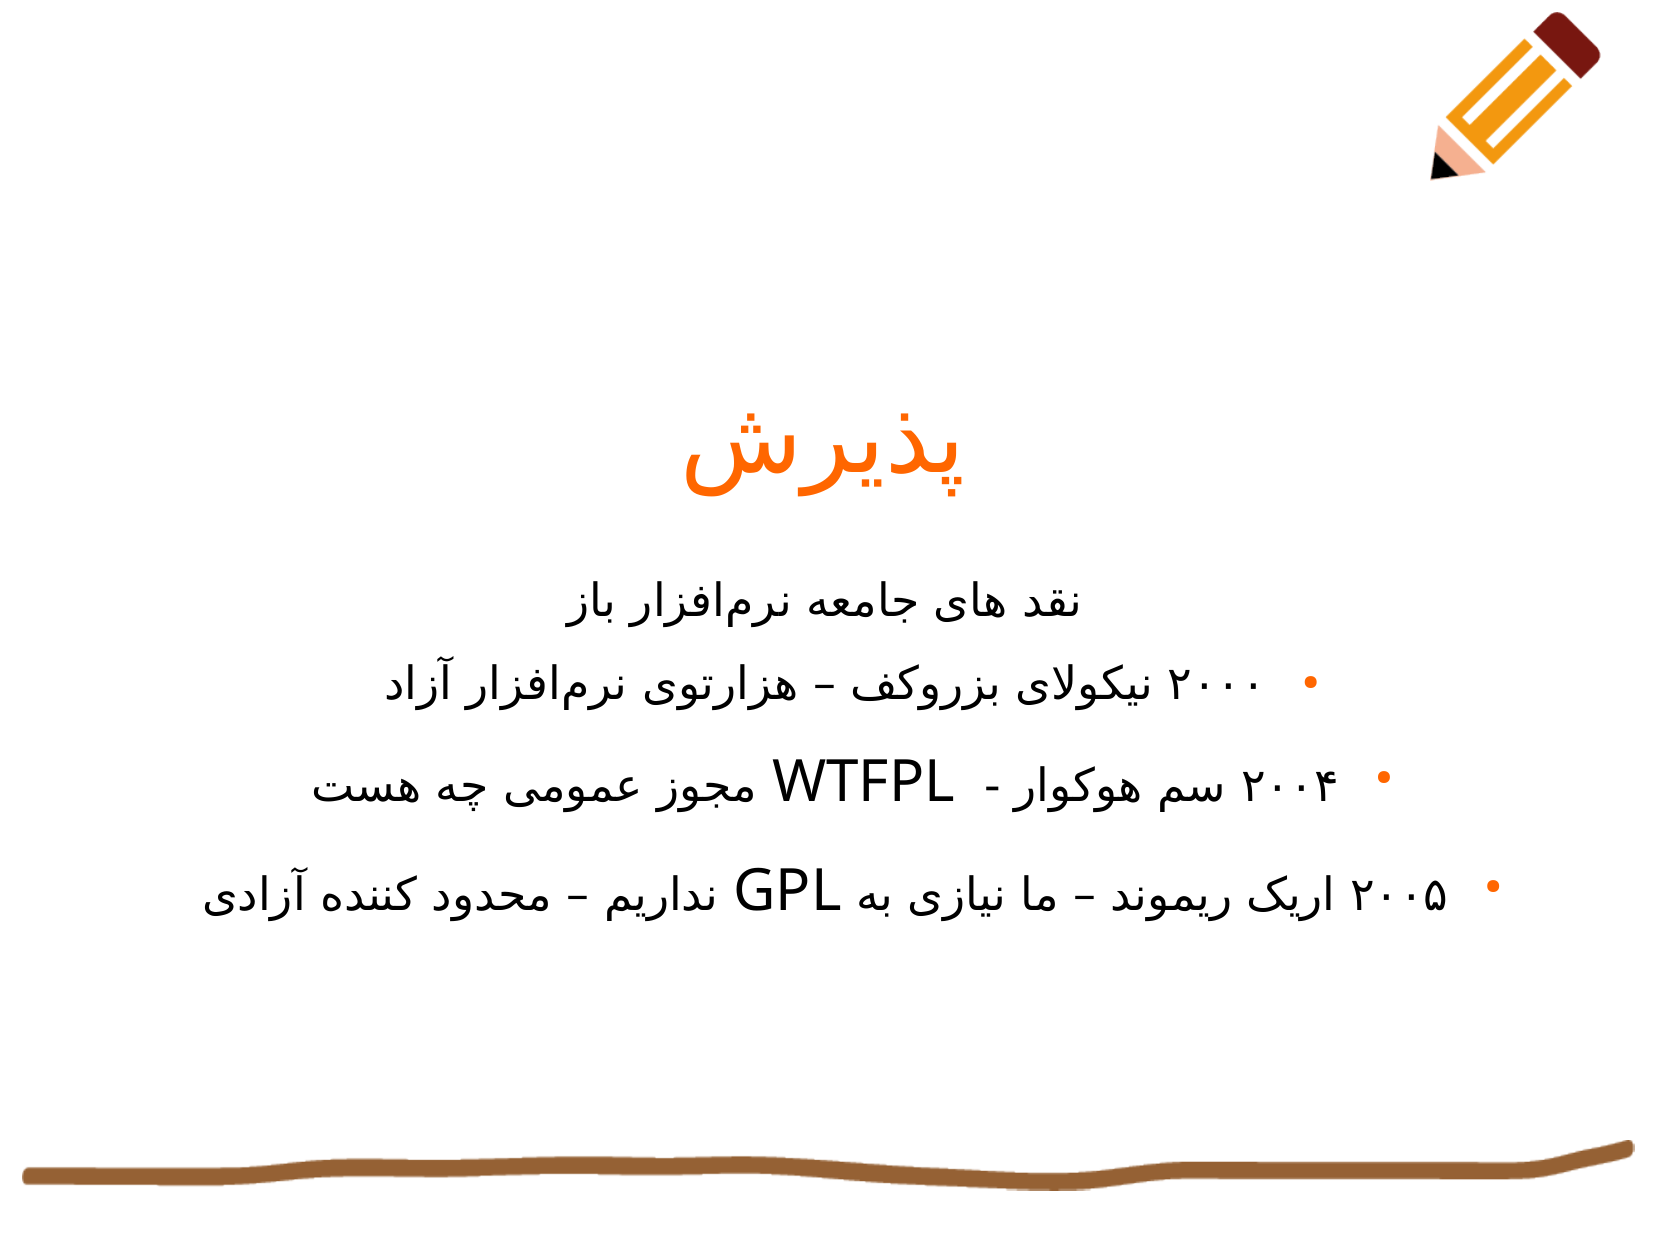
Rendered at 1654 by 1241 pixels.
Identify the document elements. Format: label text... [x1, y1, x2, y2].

picture [1430, 12, 1601, 181]
title پذیرش [150, 369, 1497, 506]
list نقد های جامعه نرم‌افزار باز ۲۰۰۰ نیکولای بزروکف – هزارتوی نرم‌افزار آزاد ۲۰۰۴ سم هوکوار - WTFPL مجوز عمومی چه هست ۲۰۰۵ اریک ریموند – ما نیازی به GPL نداریم – محدود کننده آزادی [150, 573, 1572, 961]
picture [22, 1140, 1635, 1191]
